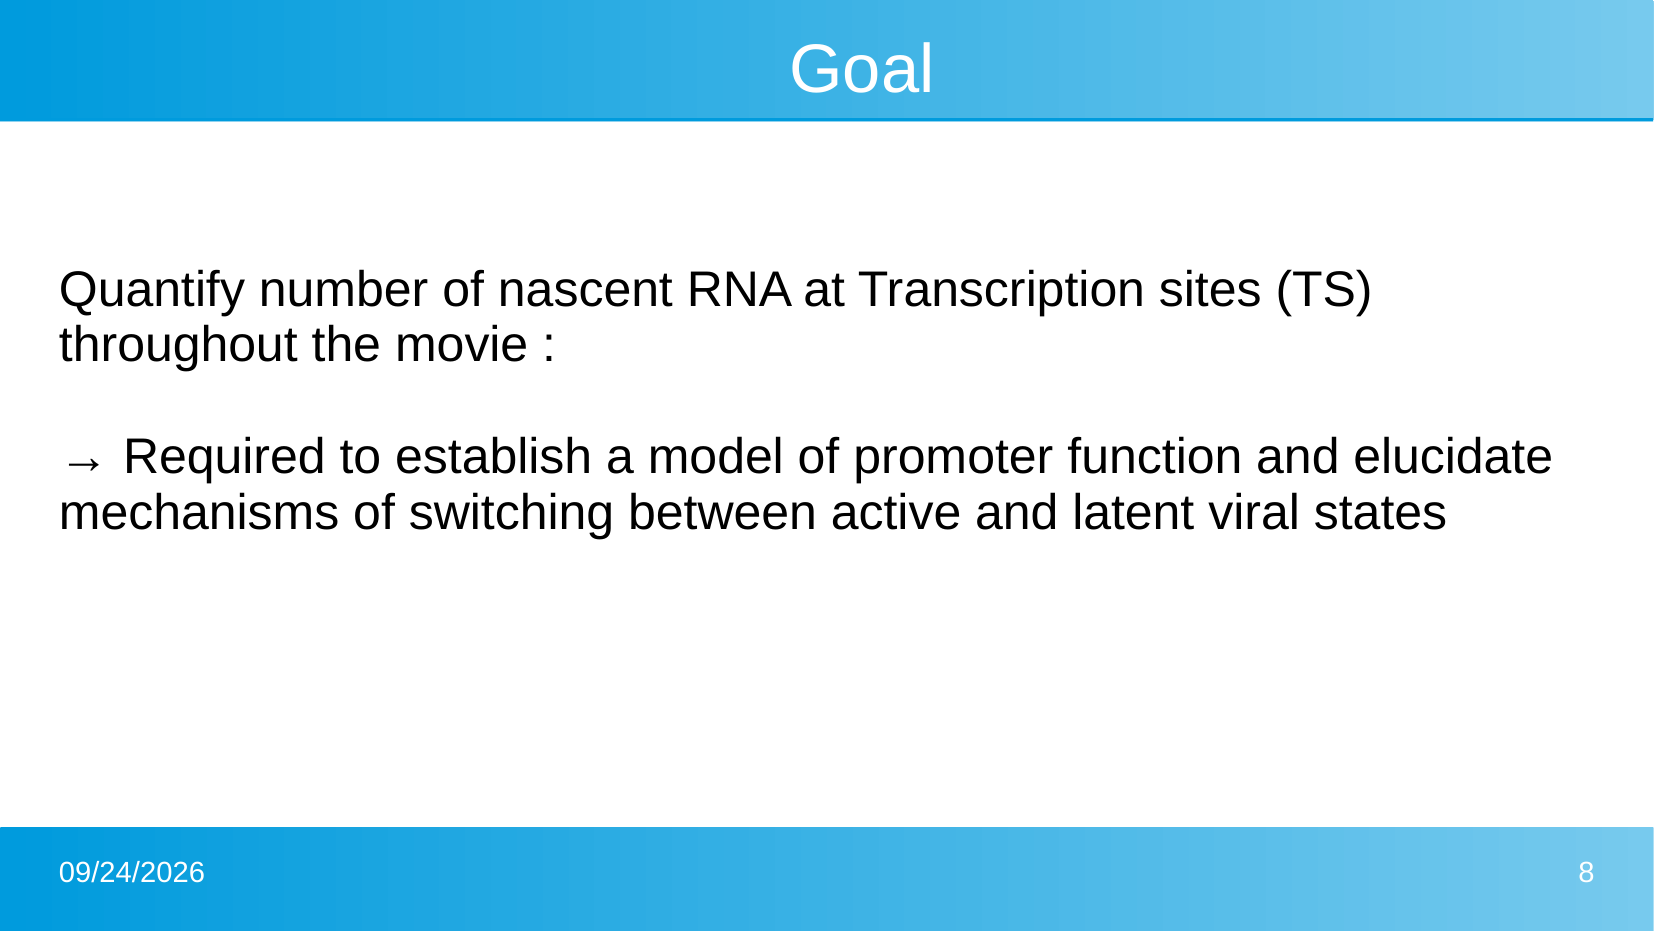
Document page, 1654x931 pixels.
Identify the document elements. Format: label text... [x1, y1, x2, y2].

text_box Quantify number of nascent RNA at Transcription sites (TS) throughout the movie : → Required to establish a model of promoter function and elucidate mechanisms of switching between active and latent viral states [59, 177, 1595, 624]
title Goal [59, 29, 1595, 108]
